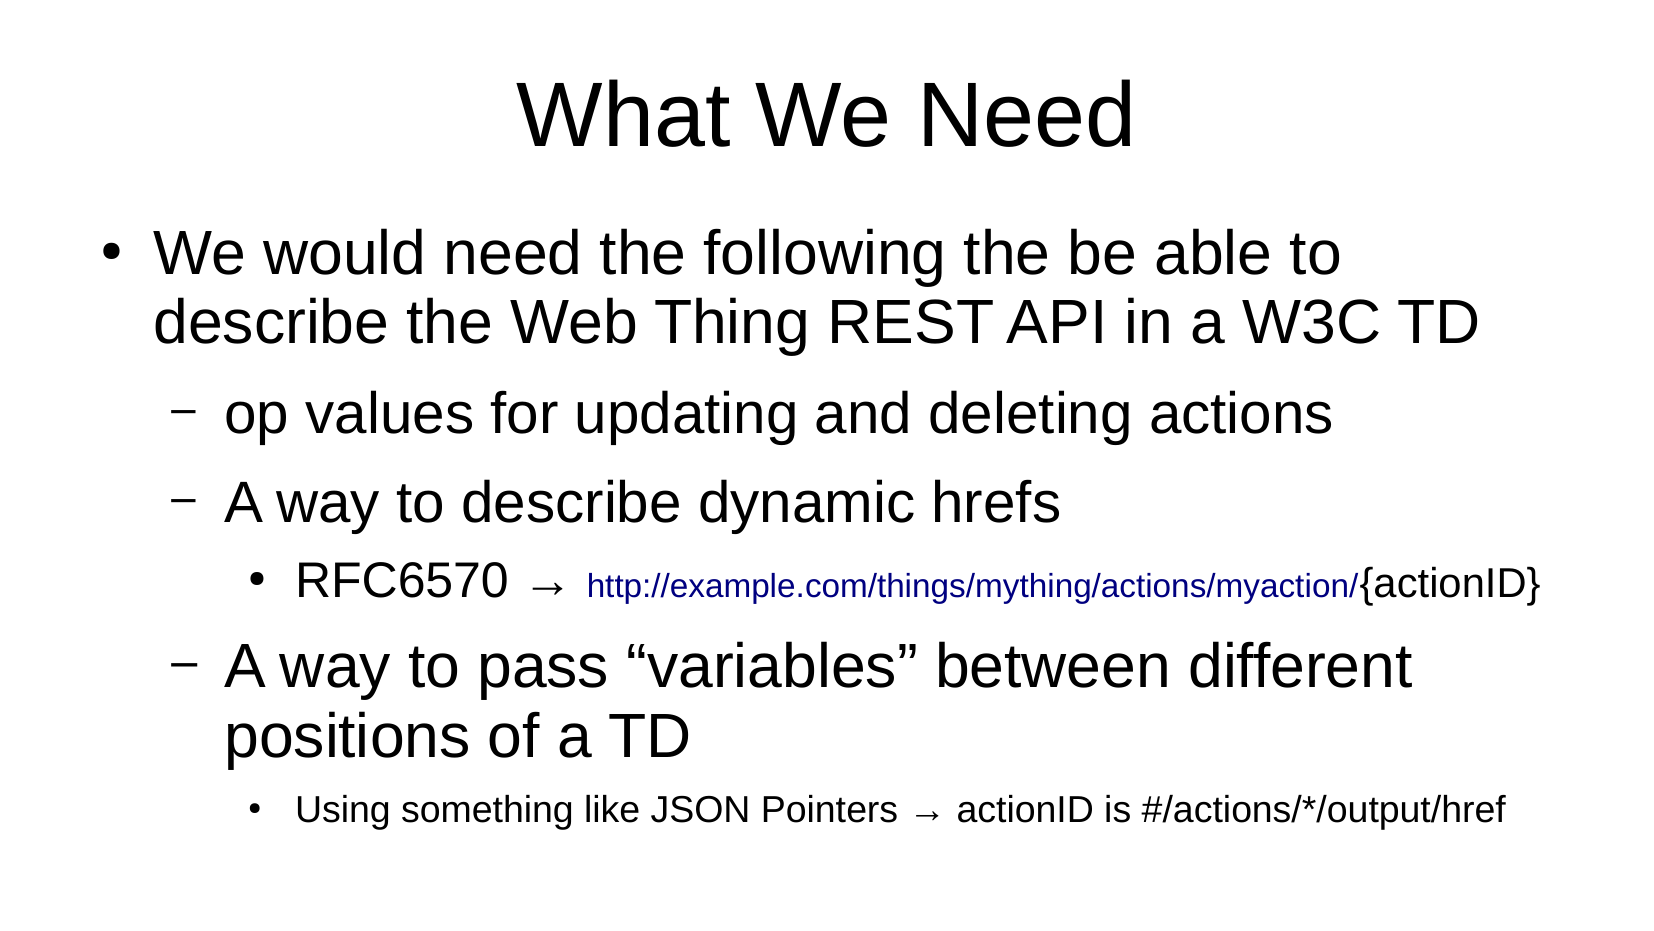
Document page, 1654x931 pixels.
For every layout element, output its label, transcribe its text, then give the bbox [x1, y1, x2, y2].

list We would need the following the be able to describe the Web Thing REST API in a W3C TD op values for updating and deleting actions A way to describe dynamic hrefs RFC6570 → http://example.com/things/mything/actions/myaction/{actionID} A way to pass “variables” between different positions of a TD Using something like JSON Pointers → actionID is #/actions/*/output/href [82, 217, 1571, 758]
title What We Need [82, 37, 1571, 193]
